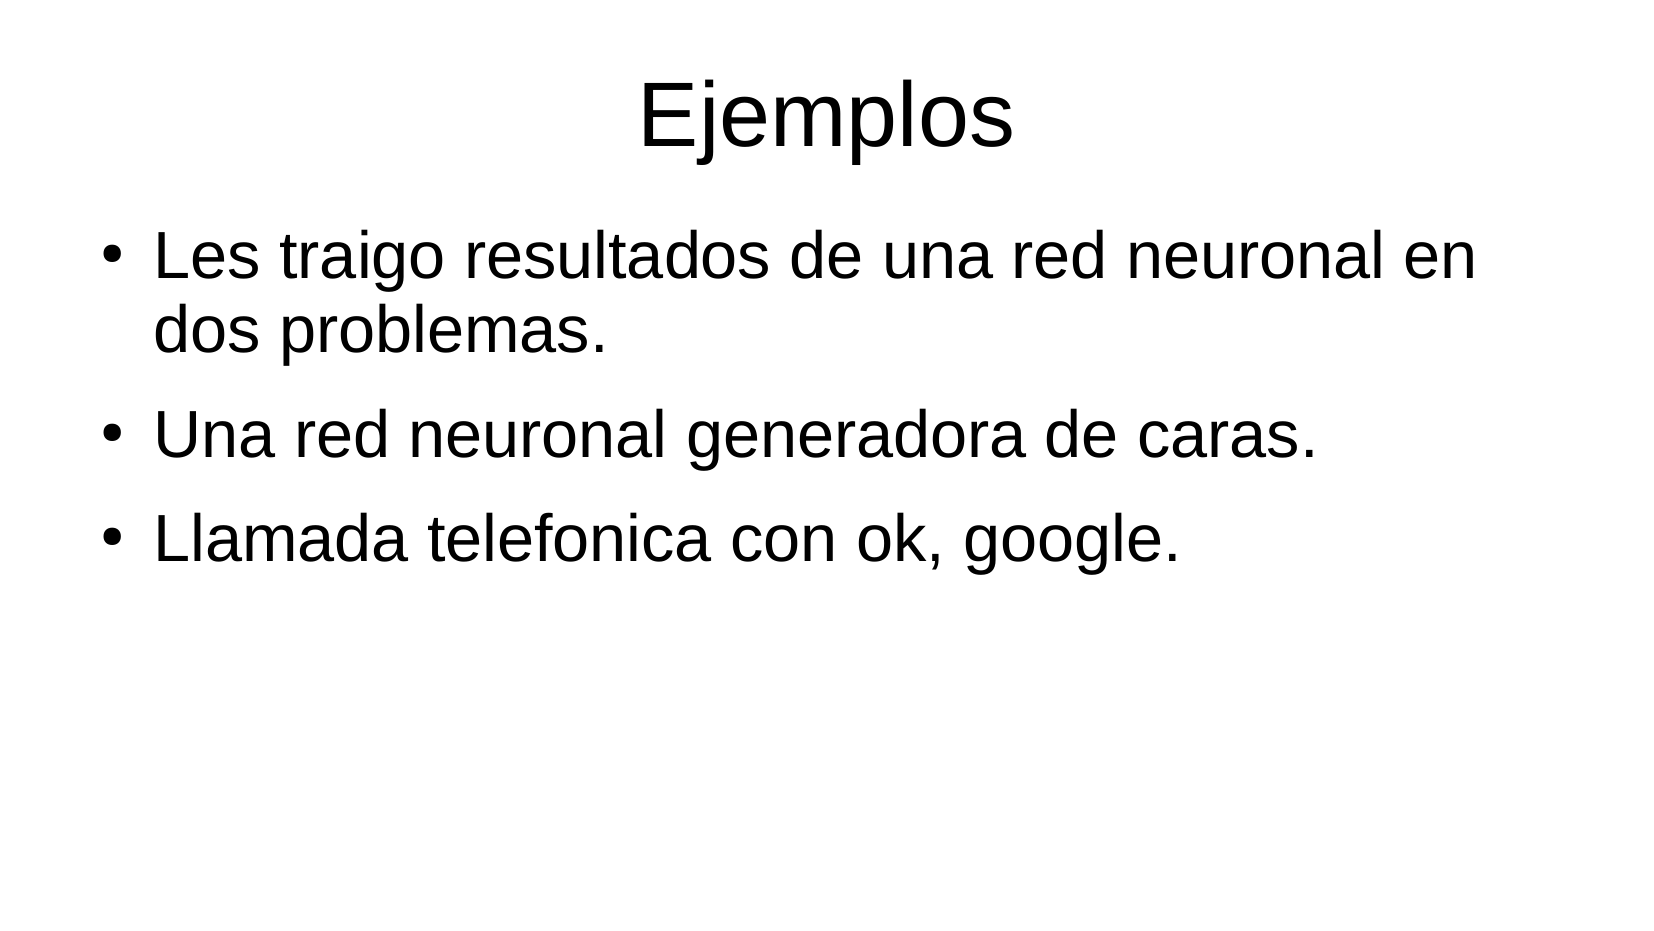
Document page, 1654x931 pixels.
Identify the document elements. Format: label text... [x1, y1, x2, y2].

title Ejemplos [82, 37, 1571, 193]
list Les traigo resultados de una red neuronal en dos problemas. Una red neuronal generadora de caras. Llamada telefonica con ok, google. [82, 217, 1571, 758]
